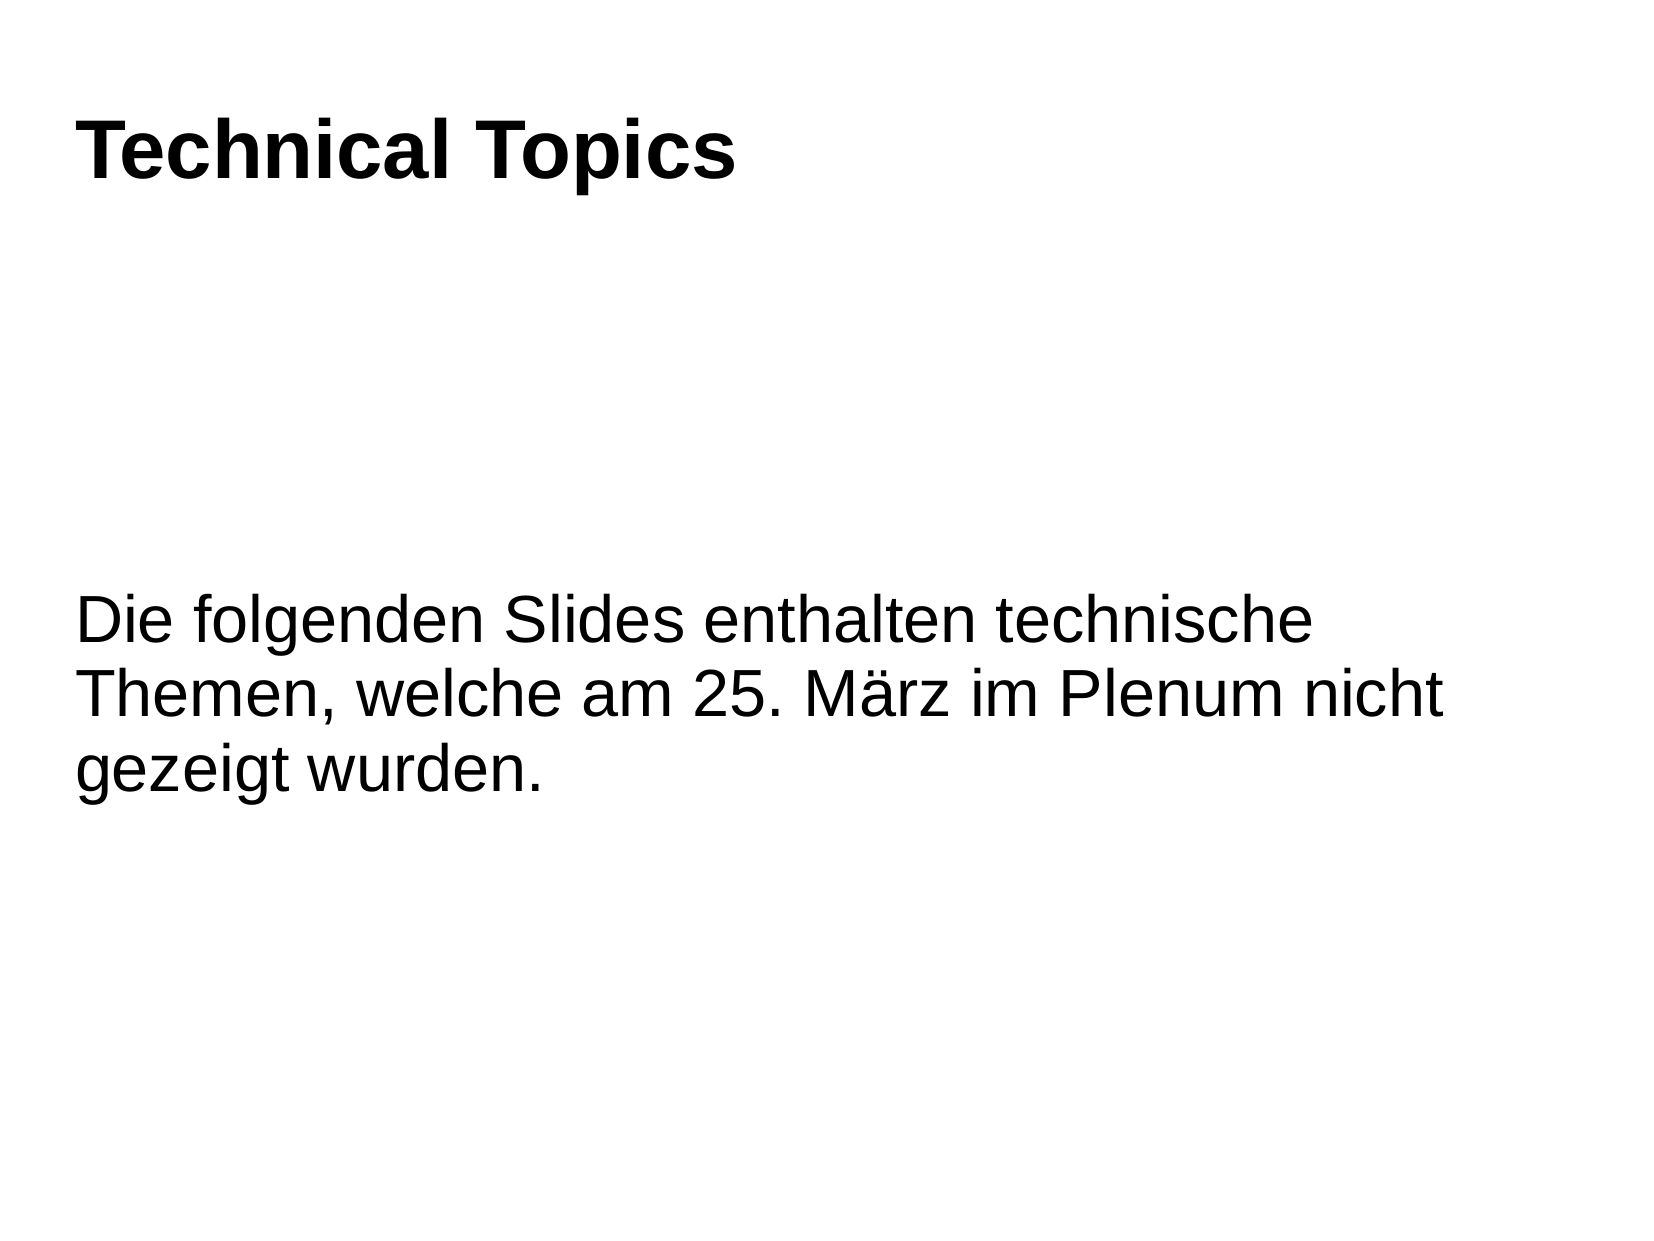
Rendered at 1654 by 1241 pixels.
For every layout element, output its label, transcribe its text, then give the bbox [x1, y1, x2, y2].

subtitle Die folgenden Slides enthalten technische Themen, welche am 25. März im Plenum nicht gezeigt wurden. [75, 269, 1576, 1118]
title Technical Topics [75, 44, 1576, 256]
